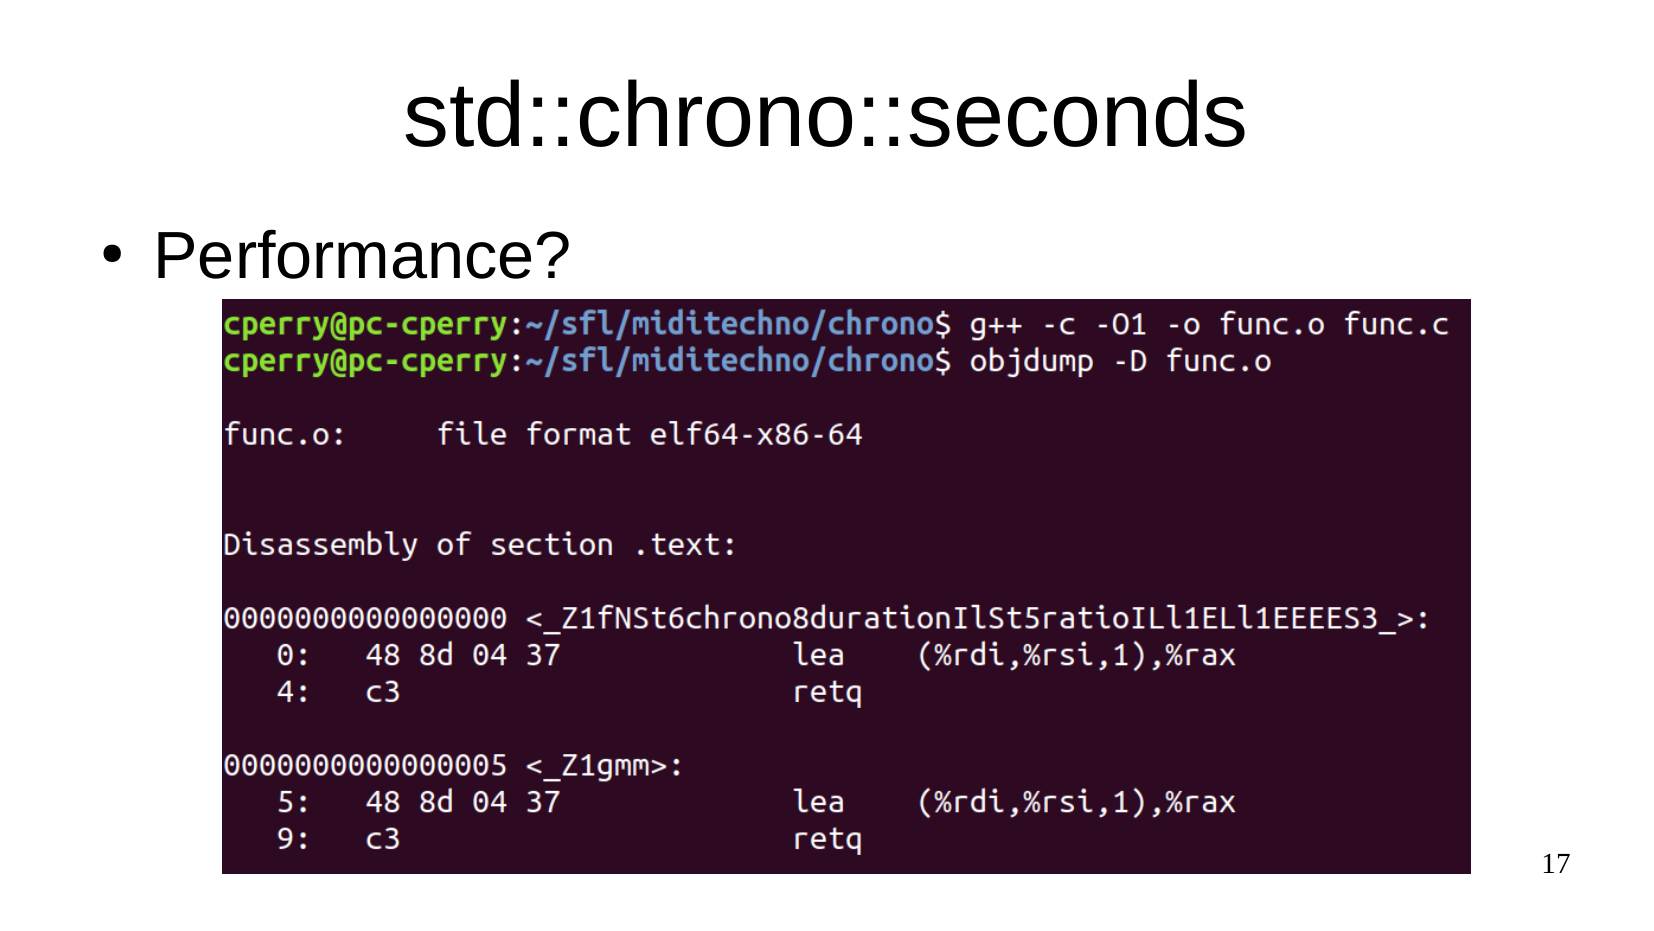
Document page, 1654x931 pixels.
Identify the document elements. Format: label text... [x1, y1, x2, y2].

picture [222, 299, 1471, 874]
list Performance? [82, 217, 1571, 758]
title std::chrono::seconds [82, 37, 1571, 193]
